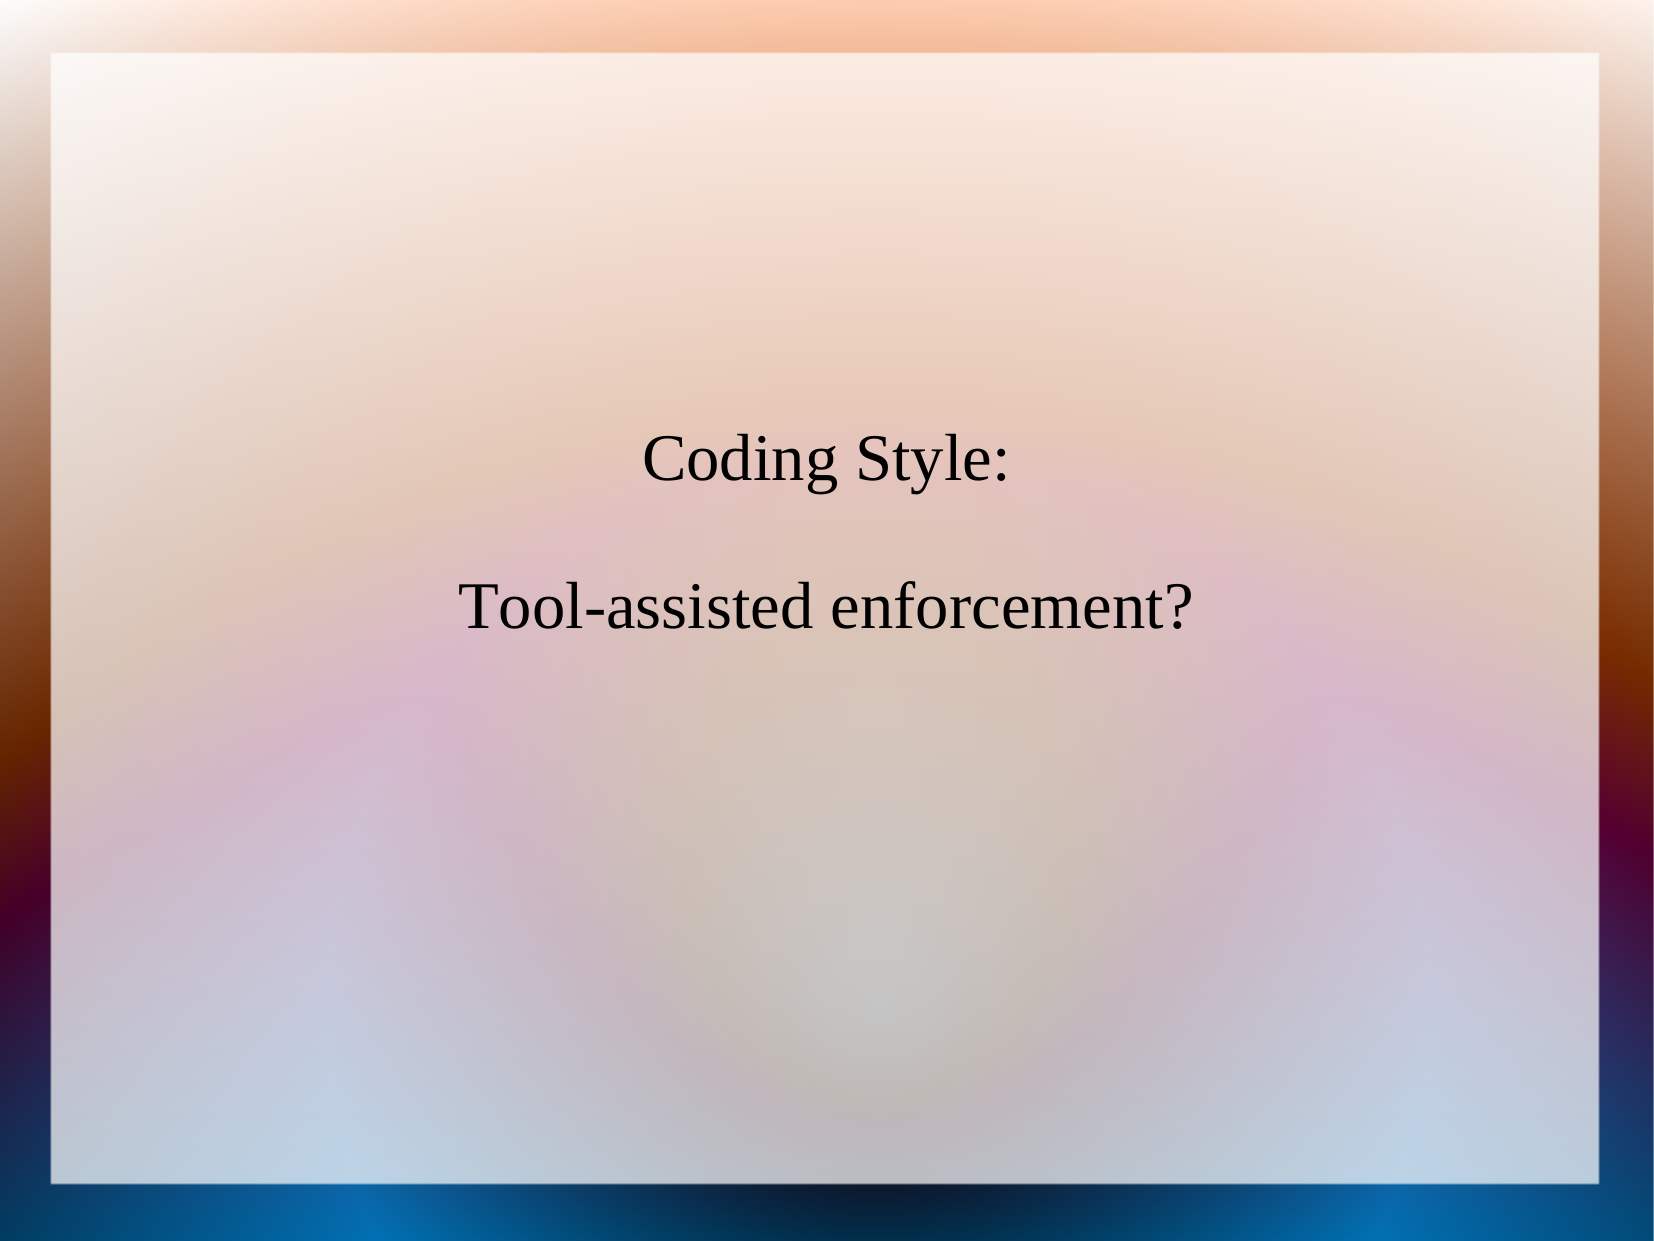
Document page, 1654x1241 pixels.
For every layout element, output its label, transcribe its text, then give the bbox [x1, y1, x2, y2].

subtitle Coding Style: Tool-assisted enforcement? [82, 55, 1571, 1010]
picture [0, 0, 1654, 1241]
